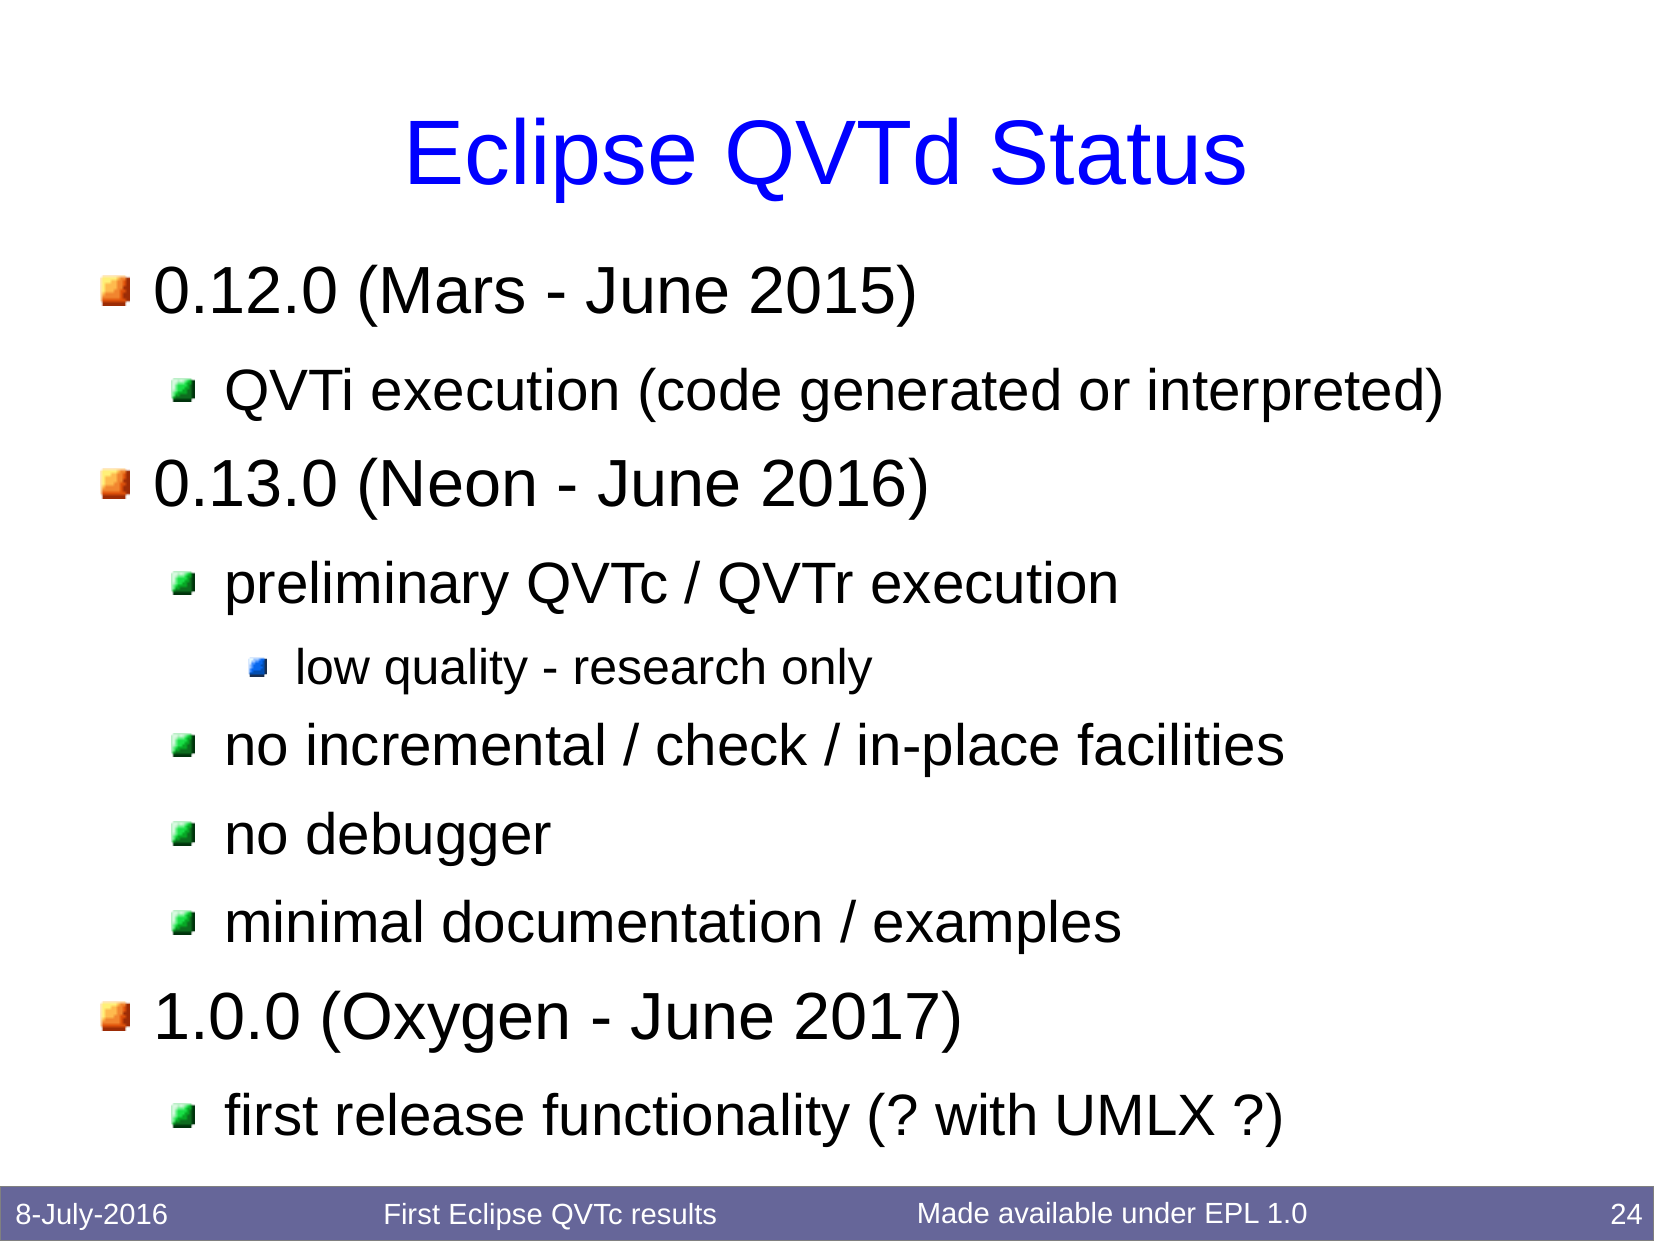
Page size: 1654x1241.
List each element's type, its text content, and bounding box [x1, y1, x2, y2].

title Eclipse QVTd Status [82, 49, 1571, 253]
list 0.12.0 (Mars - June 2015) QVTi execution (code generated or interpreted) 0.13.0 (Neon - June 2016) preliminary QVTc / QVTr execution low quality - research only no incremental / check / in-place facilities no debugger minimal documentation / examples 1.0.0 (Oxygen - June 2017) first release functionality (? with UMLX ?) [82, 253, 1571, 1184]
